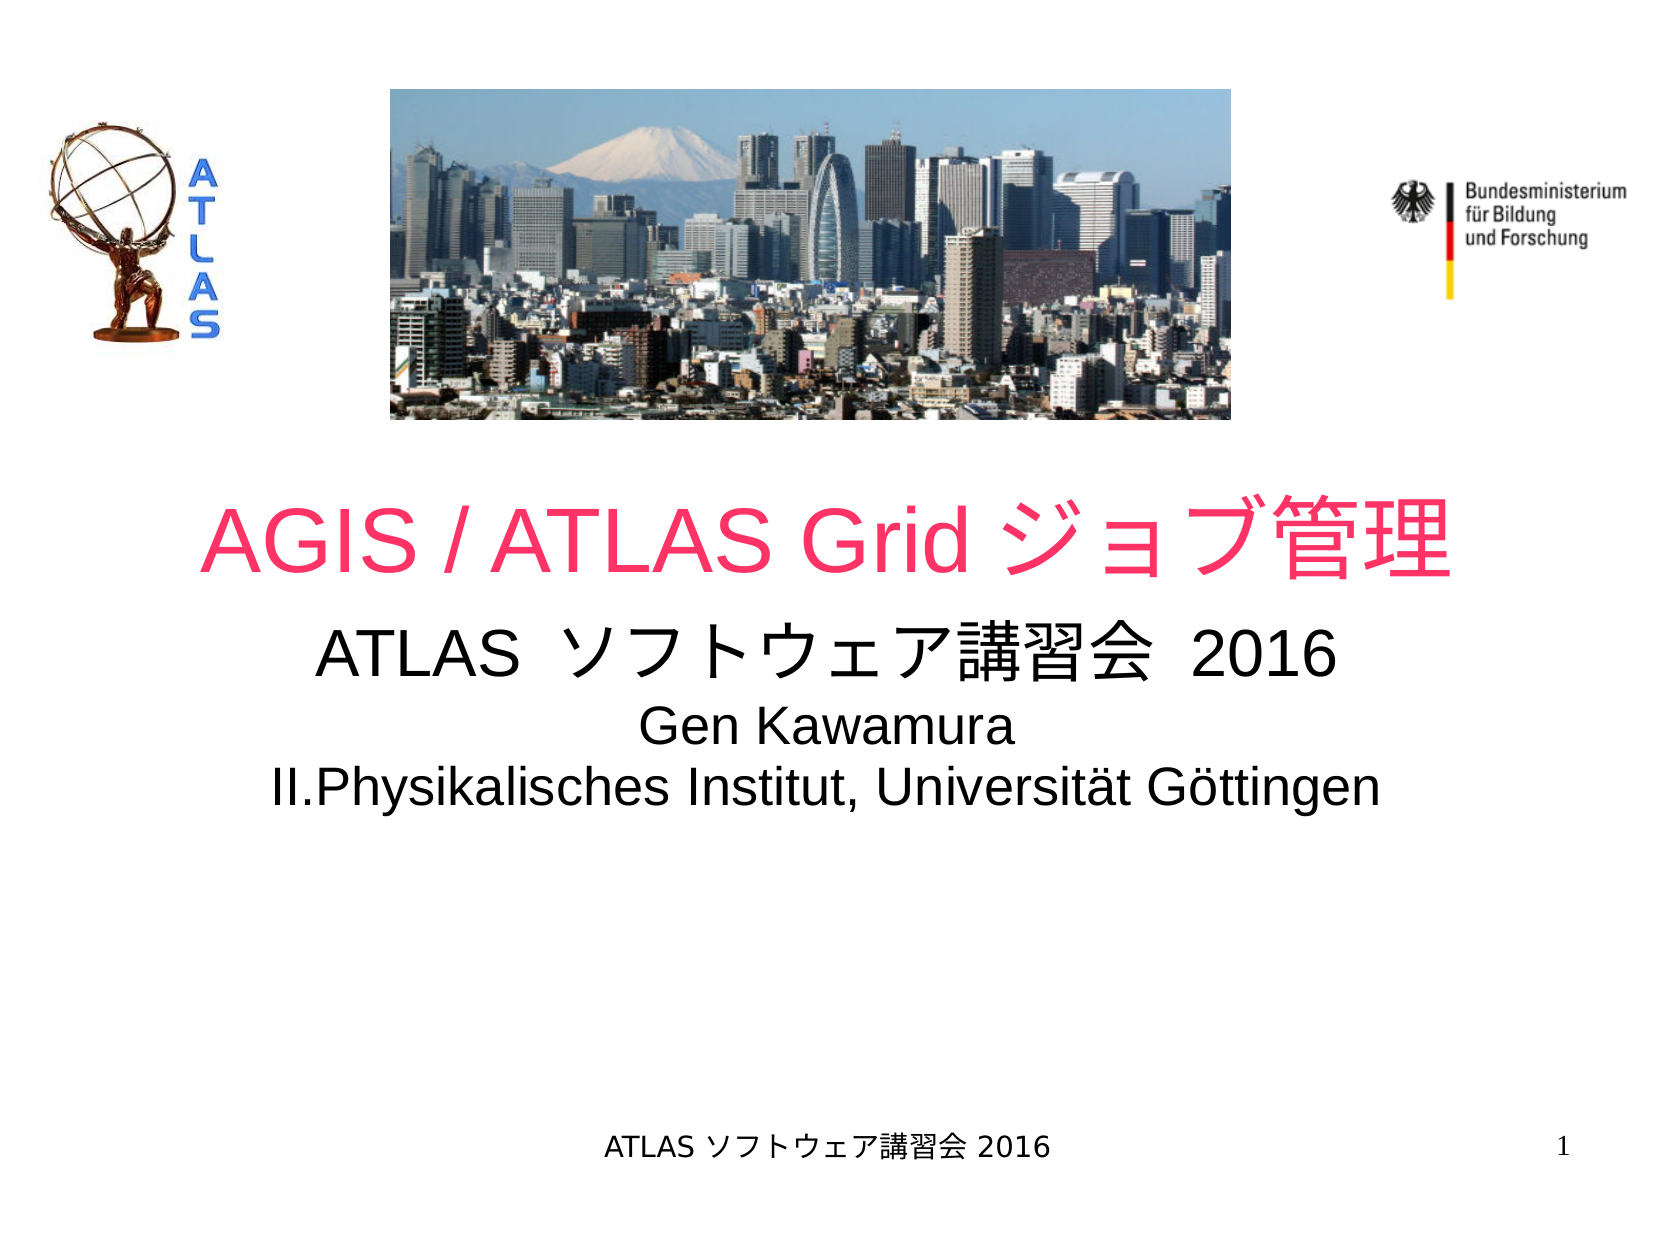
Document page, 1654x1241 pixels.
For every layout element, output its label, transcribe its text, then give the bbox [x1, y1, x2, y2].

subtitle AGIS / ATLAS Gridジョブ管理 ATLAS ソフトウェア講習会 2016 Gen Kawamura II.Physikalisches Institut, Universität Göttingen [82, 161, 1571, 1122]
picture [390, 89, 1231, 421]
picture [1387, 174, 1641, 310]
picture [22, 104, 238, 364]
